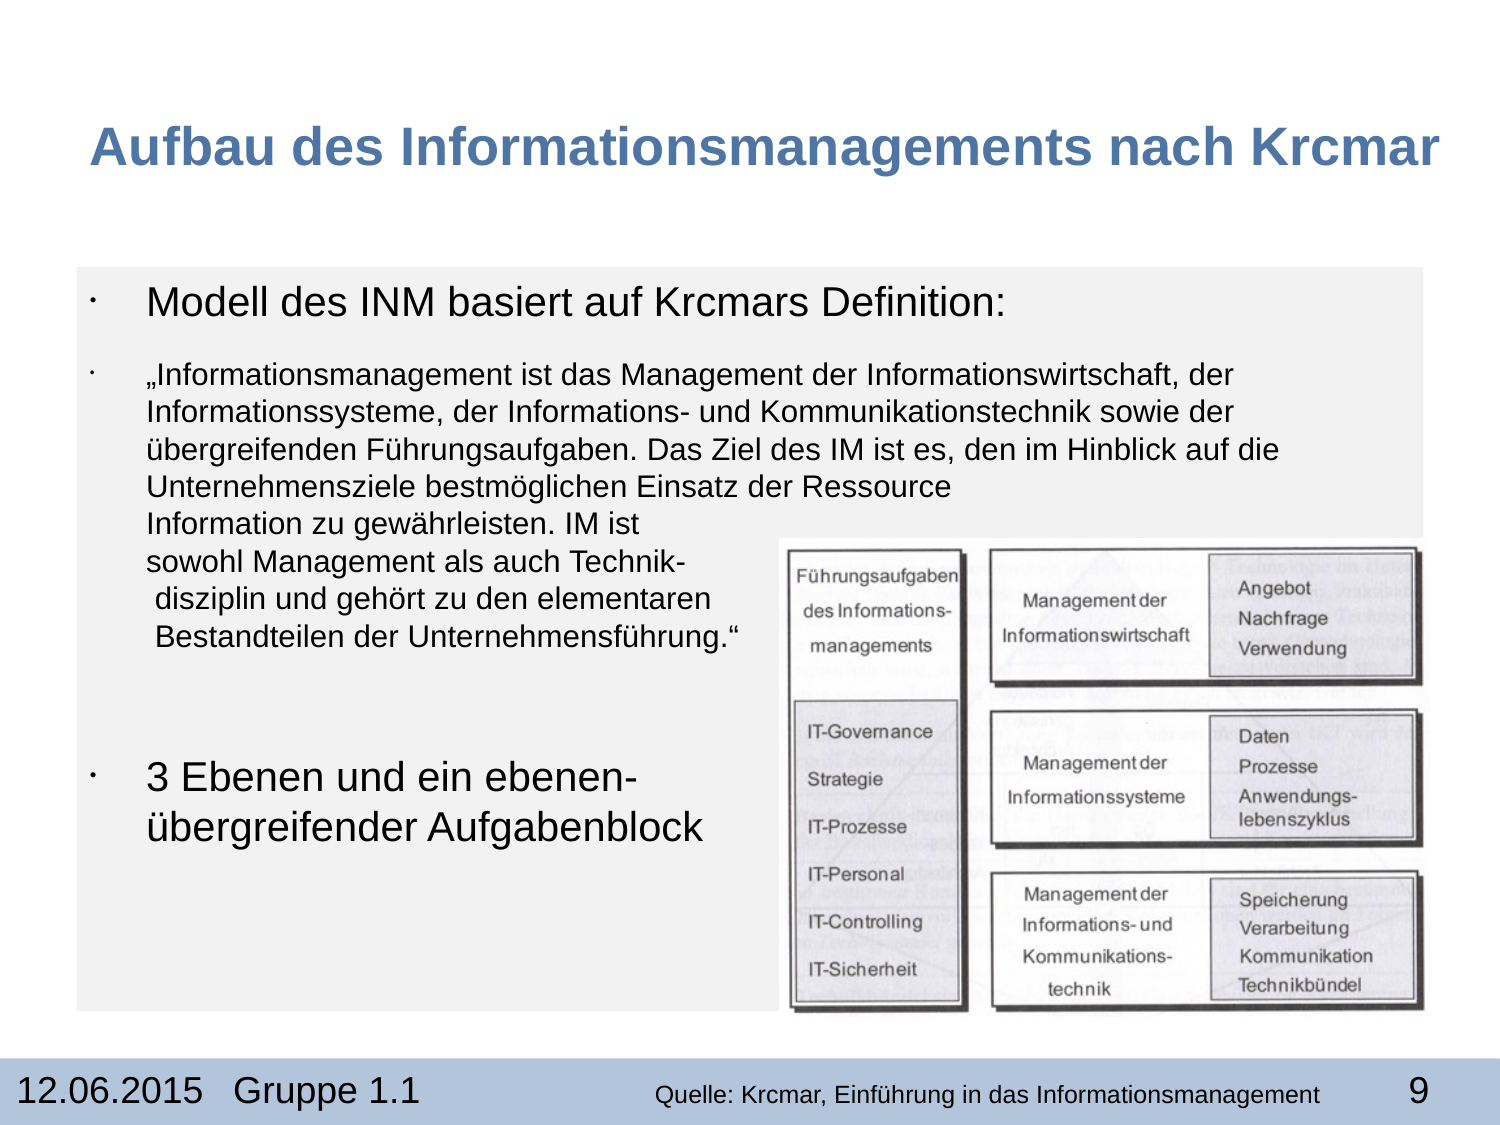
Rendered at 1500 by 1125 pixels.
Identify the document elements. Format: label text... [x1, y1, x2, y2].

list Modell des INM basiert auf Krcmars Definition: „Informationsmanagement ist das Management der Informationswirtschaft, der Informationssysteme, der Informations- und Kommunikationstechnik sowie der übergreifenden Führungsaufgaben. Das Ziel des IM ist es, den im Hinblick auf die Unternehmensziele bestmöglichen Einsatz der Ressource Information zu gewährleisten. IM ist sowohl Management als auch Technik- disziplin und gehört zu den elementaren Bestandteilen der Unternehmensführung.“ 3 Ebenen und ein ebenen- übergreifender Aufgabenblock [75, 292, 1424, 1005]
text_box 12.06.2015 [1, 1058, 272, 1125]
footer Gruppe 1.1 Quelle: Krcmar, Einführung in das Informationsmanagement [272, 1058, 1341, 1125]
text_box <Nummer> [1393, 1058, 1500, 1125]
picture [779, 538, 1430, 1017]
title Aufbau des Informationsmanagements nach Krcmar [75, 104, 1465, 292]
